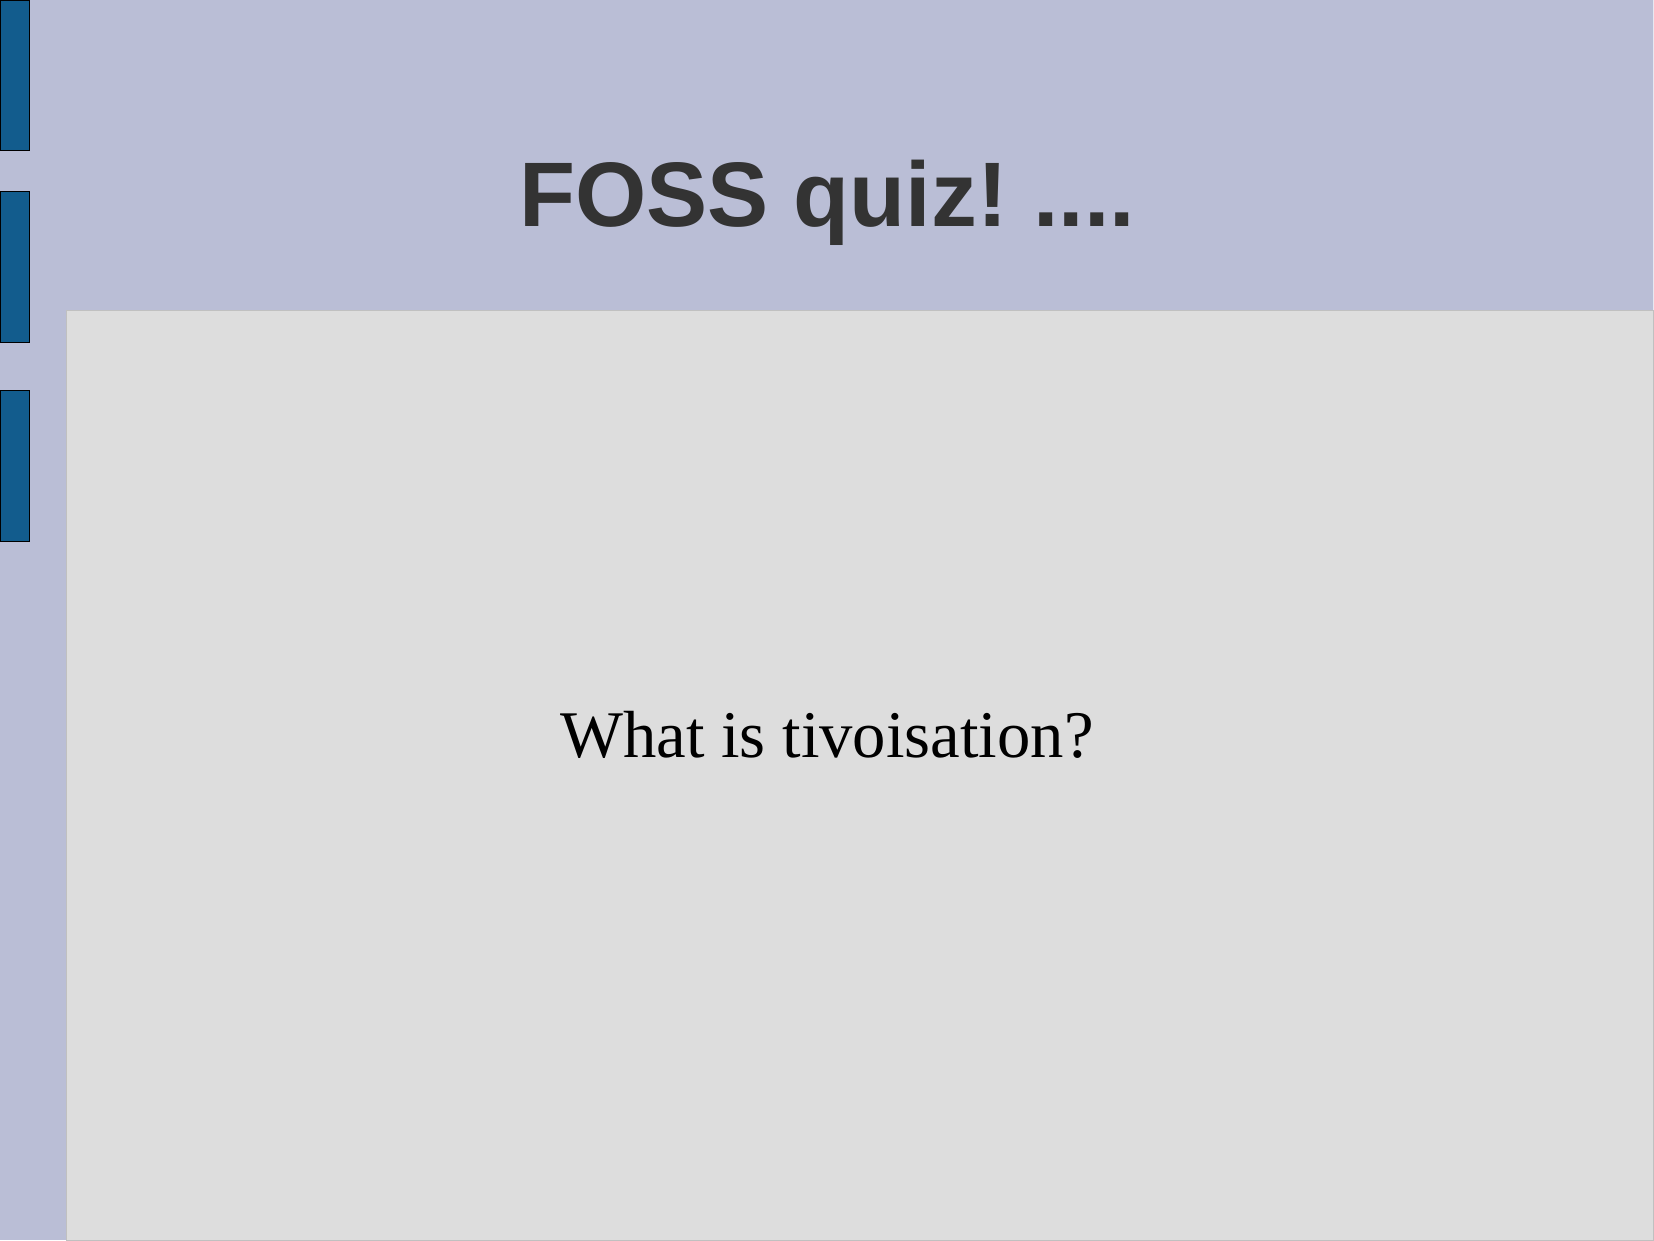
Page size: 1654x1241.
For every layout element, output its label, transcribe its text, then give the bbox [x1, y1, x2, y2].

subtitle What is tivoisation? [121, 352, 1534, 1119]
title FOSS quiz! .... [121, 98, 1534, 291]
